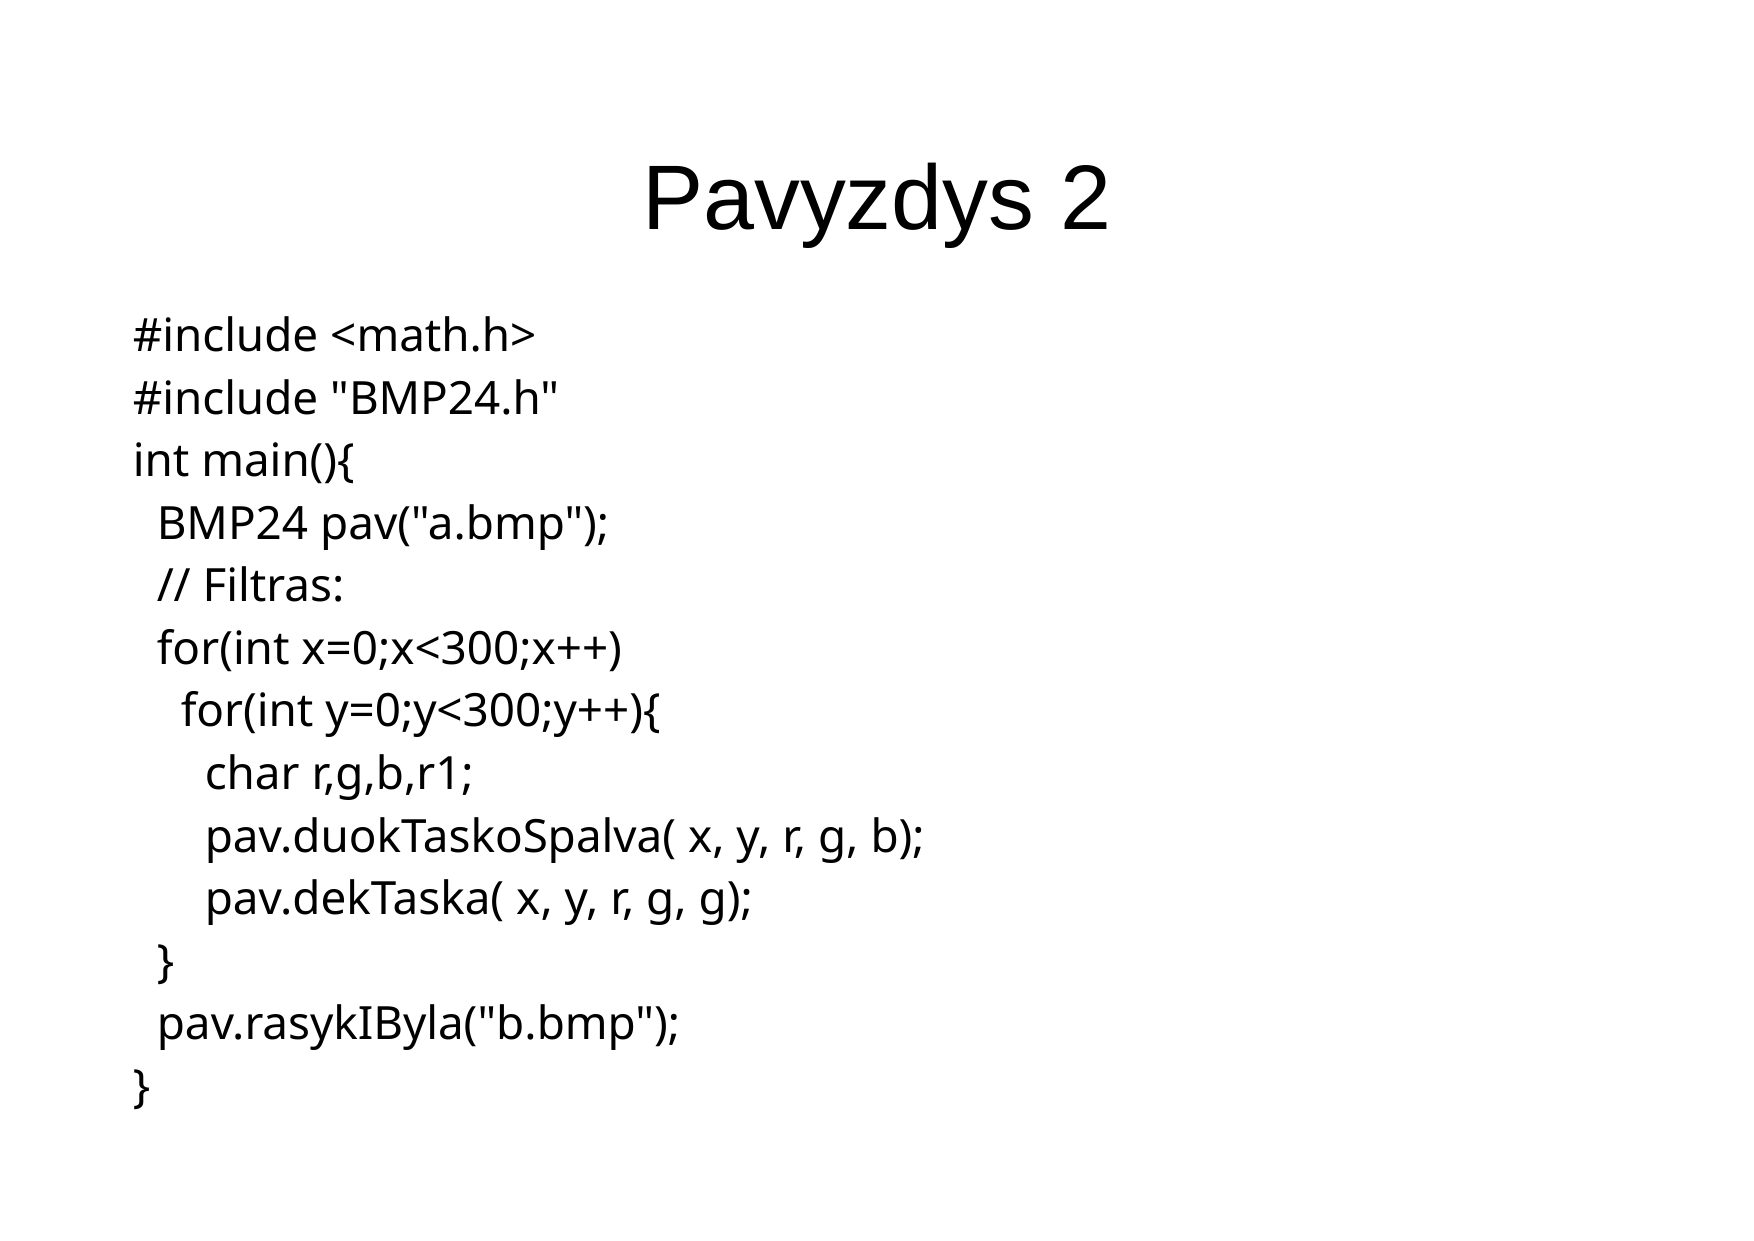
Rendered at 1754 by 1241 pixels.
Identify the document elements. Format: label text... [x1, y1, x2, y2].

title Pavyzdys 2 [140, 111, 1614, 284]
text_box #include <math.h> #include "BMP24.h" int main(){ BMP24 pav("a.bmp"); // Filtras: for(int x=0;x<300;x++) for(int y=0;y<300;y++){ char r,g,b,r1; pav.duokTaskoSpalva( x, y, r, g, b); pav.dekTaska( x, y, r, g, g); } pav.rasykIByla("b.bmp"); } [118, 295, 1654, 1140]
